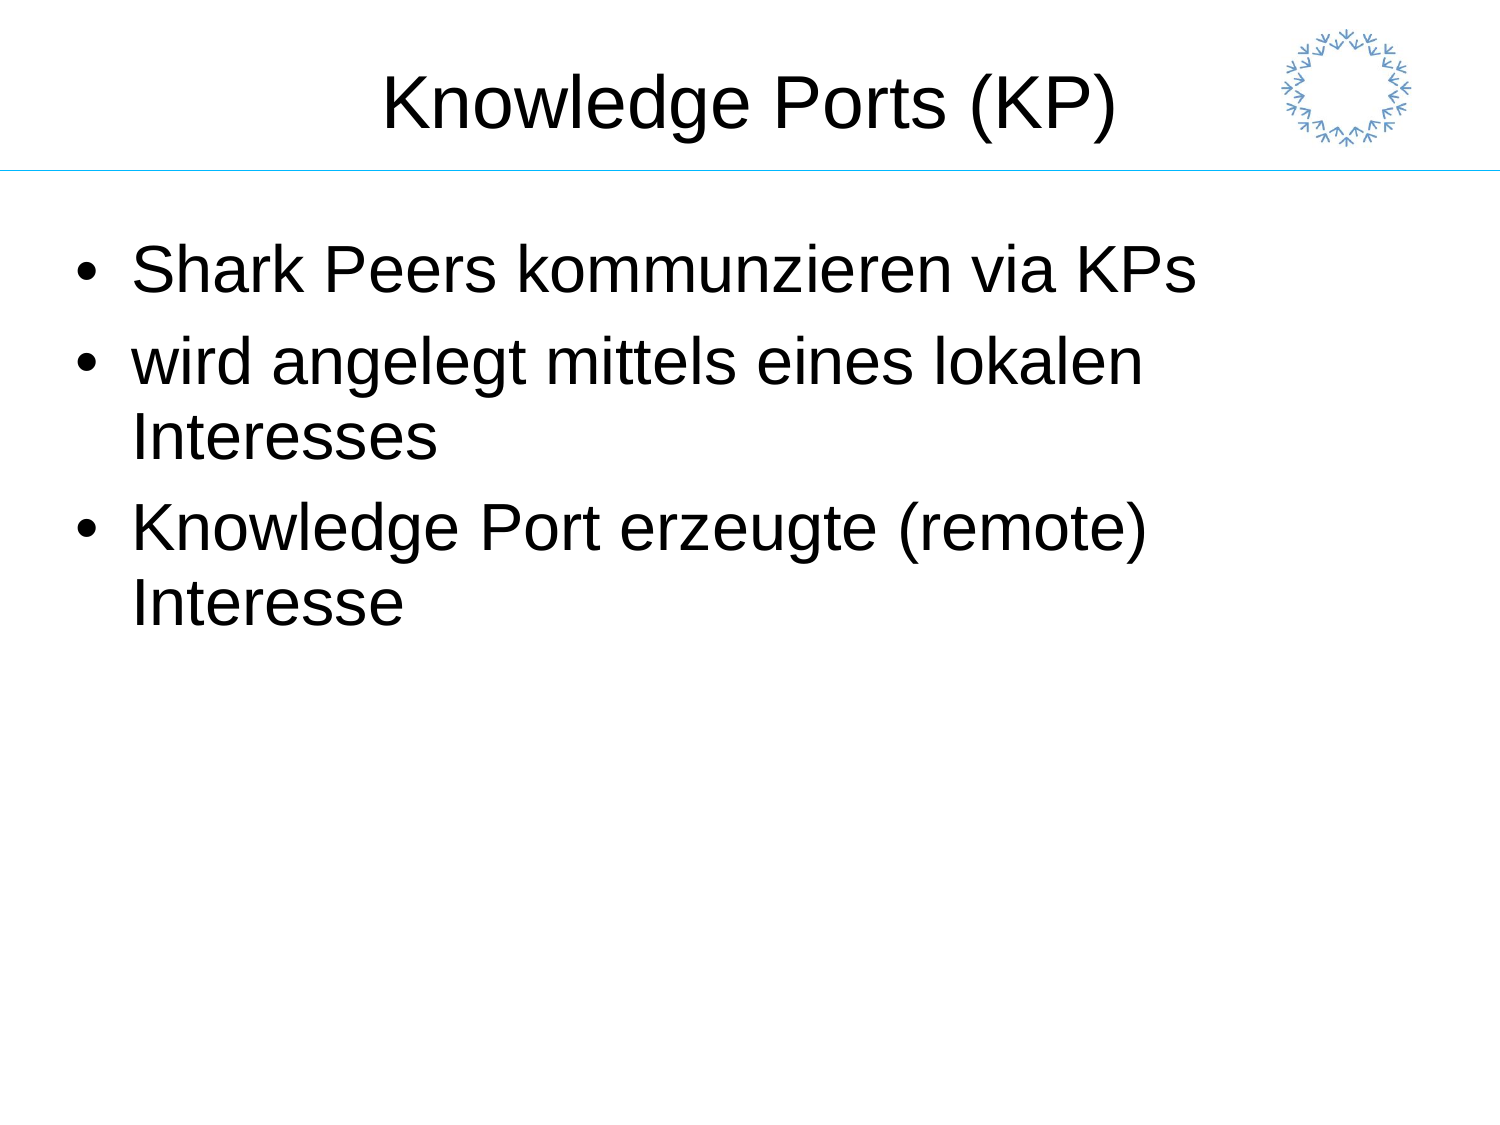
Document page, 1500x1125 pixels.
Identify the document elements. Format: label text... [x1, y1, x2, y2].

list Shark Peers kommunzieren via KPs wird angelegt mittels eines lokalen Interesses Knowledge Port erzeugte (remote) Interesse [75, 232, 1426, 986]
picture [1281, 29, 1412, 57]
title Knowledge Ports (KP) [75, 57, 1426, 148]
